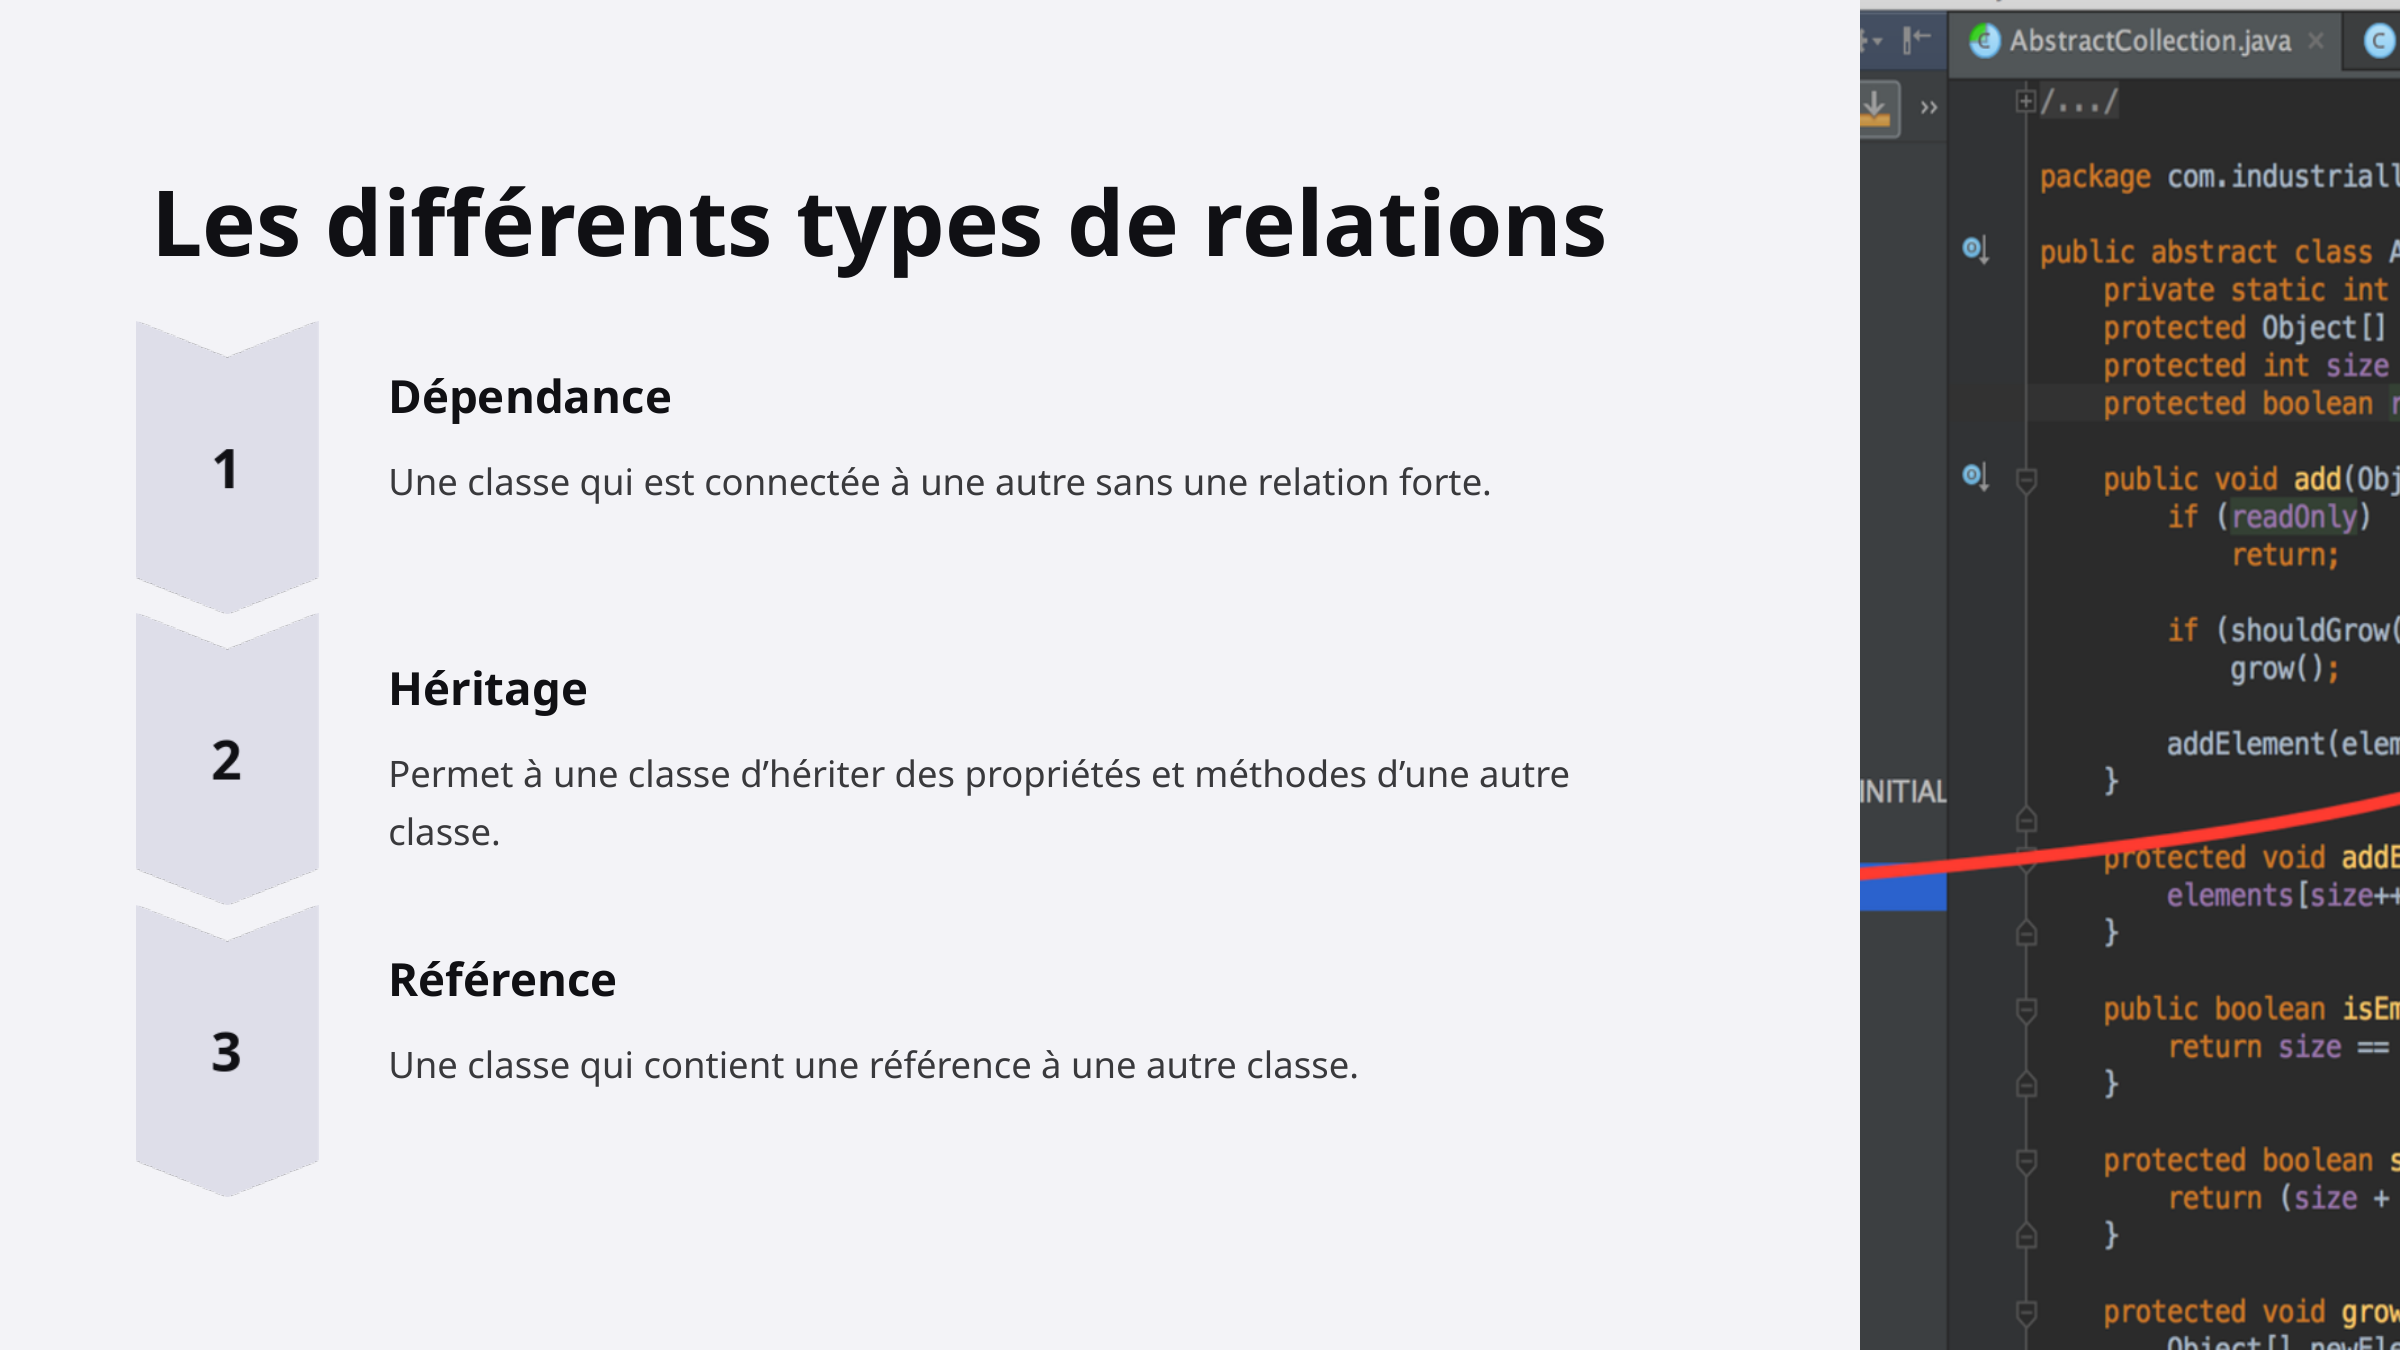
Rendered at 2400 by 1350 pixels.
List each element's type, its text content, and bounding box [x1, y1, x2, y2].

picture [1860, 0, 2400, 1350]
text_box Héritage [373, 649, 738, 707]
picture [136, 321, 319, 1197]
text_box Une classe qui contient une référence à une autre classe. [373, 1020, 1664, 1137]
text_box Dépendance [373, 358, 738, 416]
text_box Les différents types de relations [136, 153, 1478, 268]
text_box [0, 0, 1860, 1350]
text_box Une classe qui est connectée à une autre sans une relation forte. [373, 437, 1664, 554]
text_box Référence [373, 941, 738, 999]
text_box Permet à une classe d’hériter des propriétés et méthodes d’une autre classe. [373, 728, 1664, 846]
